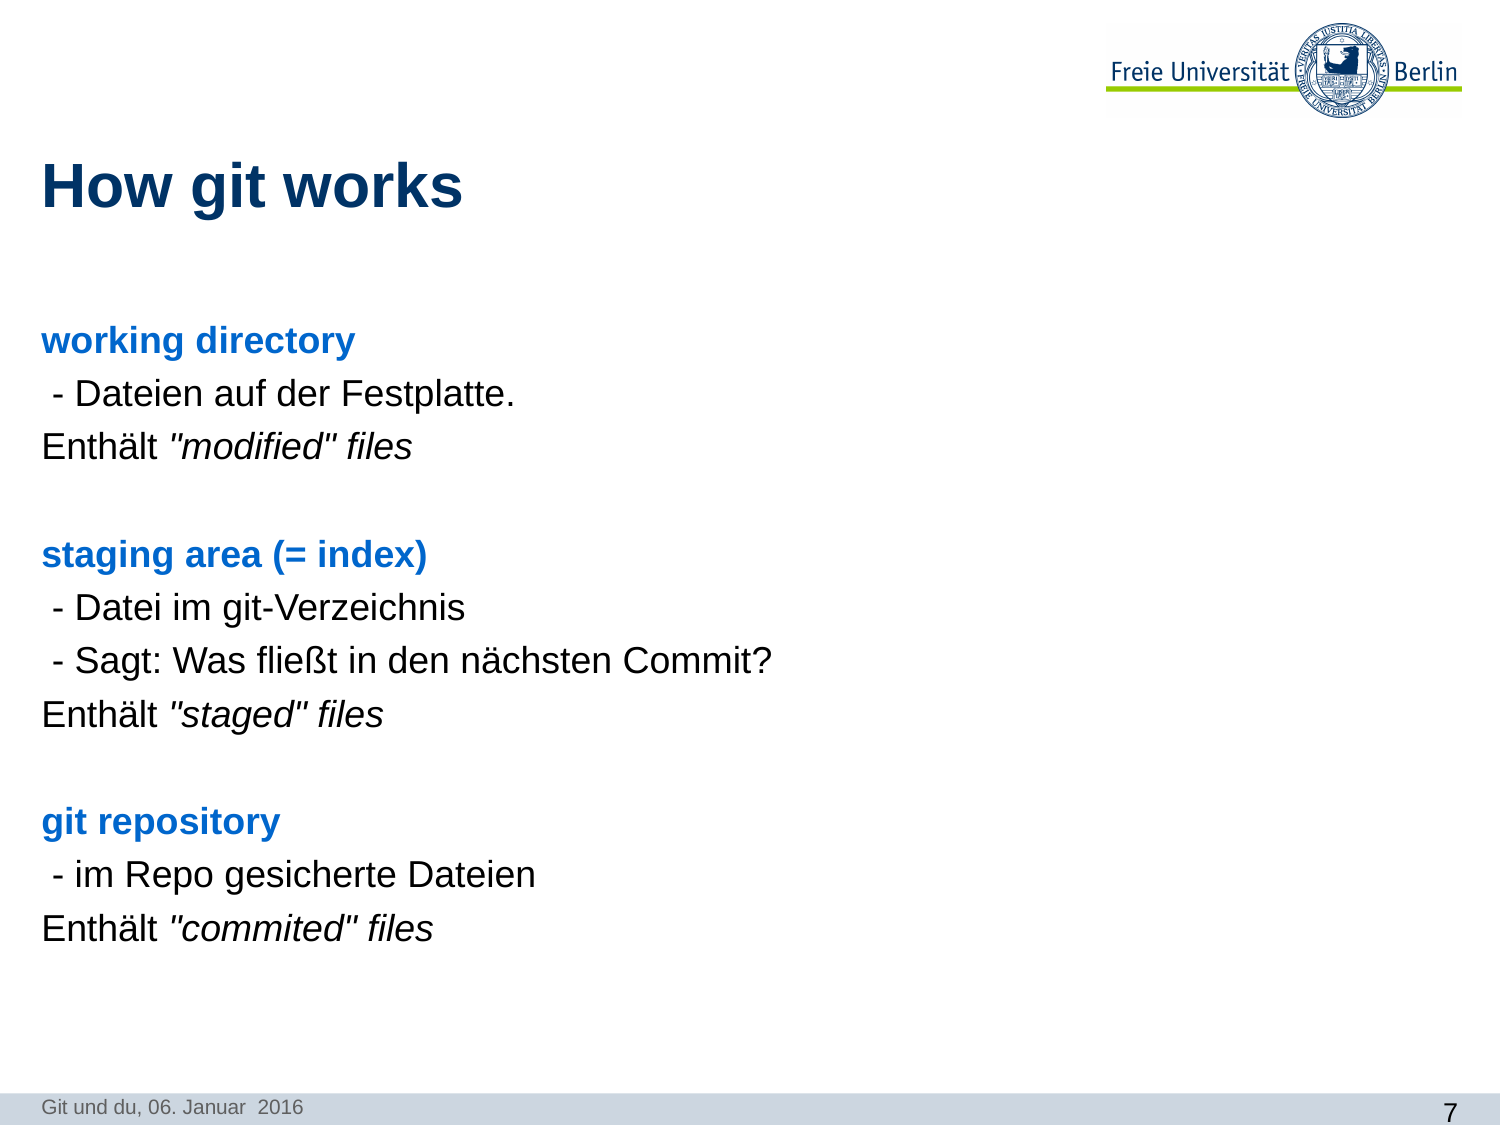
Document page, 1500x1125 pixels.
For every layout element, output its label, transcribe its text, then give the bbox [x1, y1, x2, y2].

list working directory - Dateien auf der Festplatte. Enthält "modified" files staging area (= index) - Datei im git-Verzeichnis - Sagt: Was fließt in den nächsten Commit? Enthält "staged" files git repository - im Repo gesicherte Dateien Enthält "commited" files [41, 265, 1460, 1064]
title How git works [41, 150, 1460, 221]
picture [1106, 23, 1462, 118]
